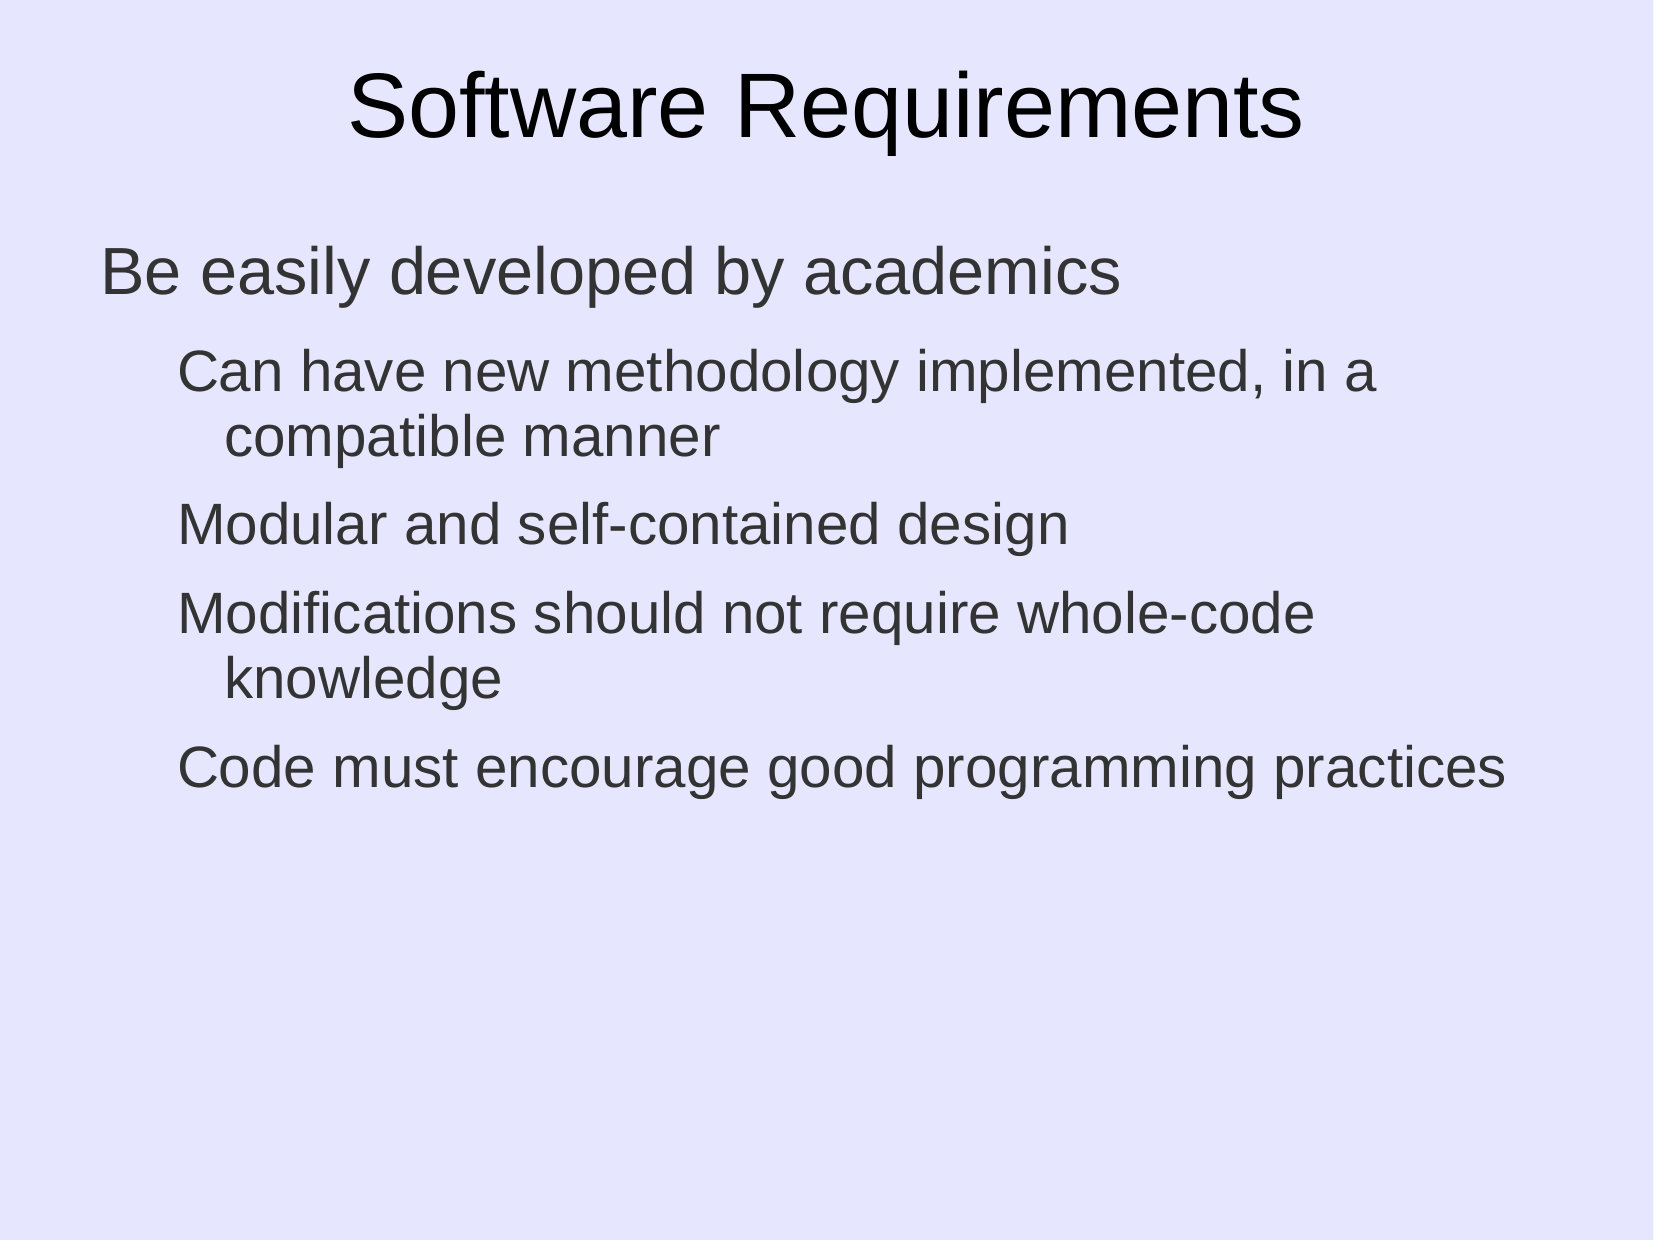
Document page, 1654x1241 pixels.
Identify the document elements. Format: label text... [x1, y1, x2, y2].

title Software Requirements [82, 49, 1571, 163]
list Be easily developed by academics Can have new methodology implemented, in a compatible manner Modular and self-contained design Modifications should not require whole-code knowledge Code must encourage good programming practices [82, 234, 1571, 1191]
